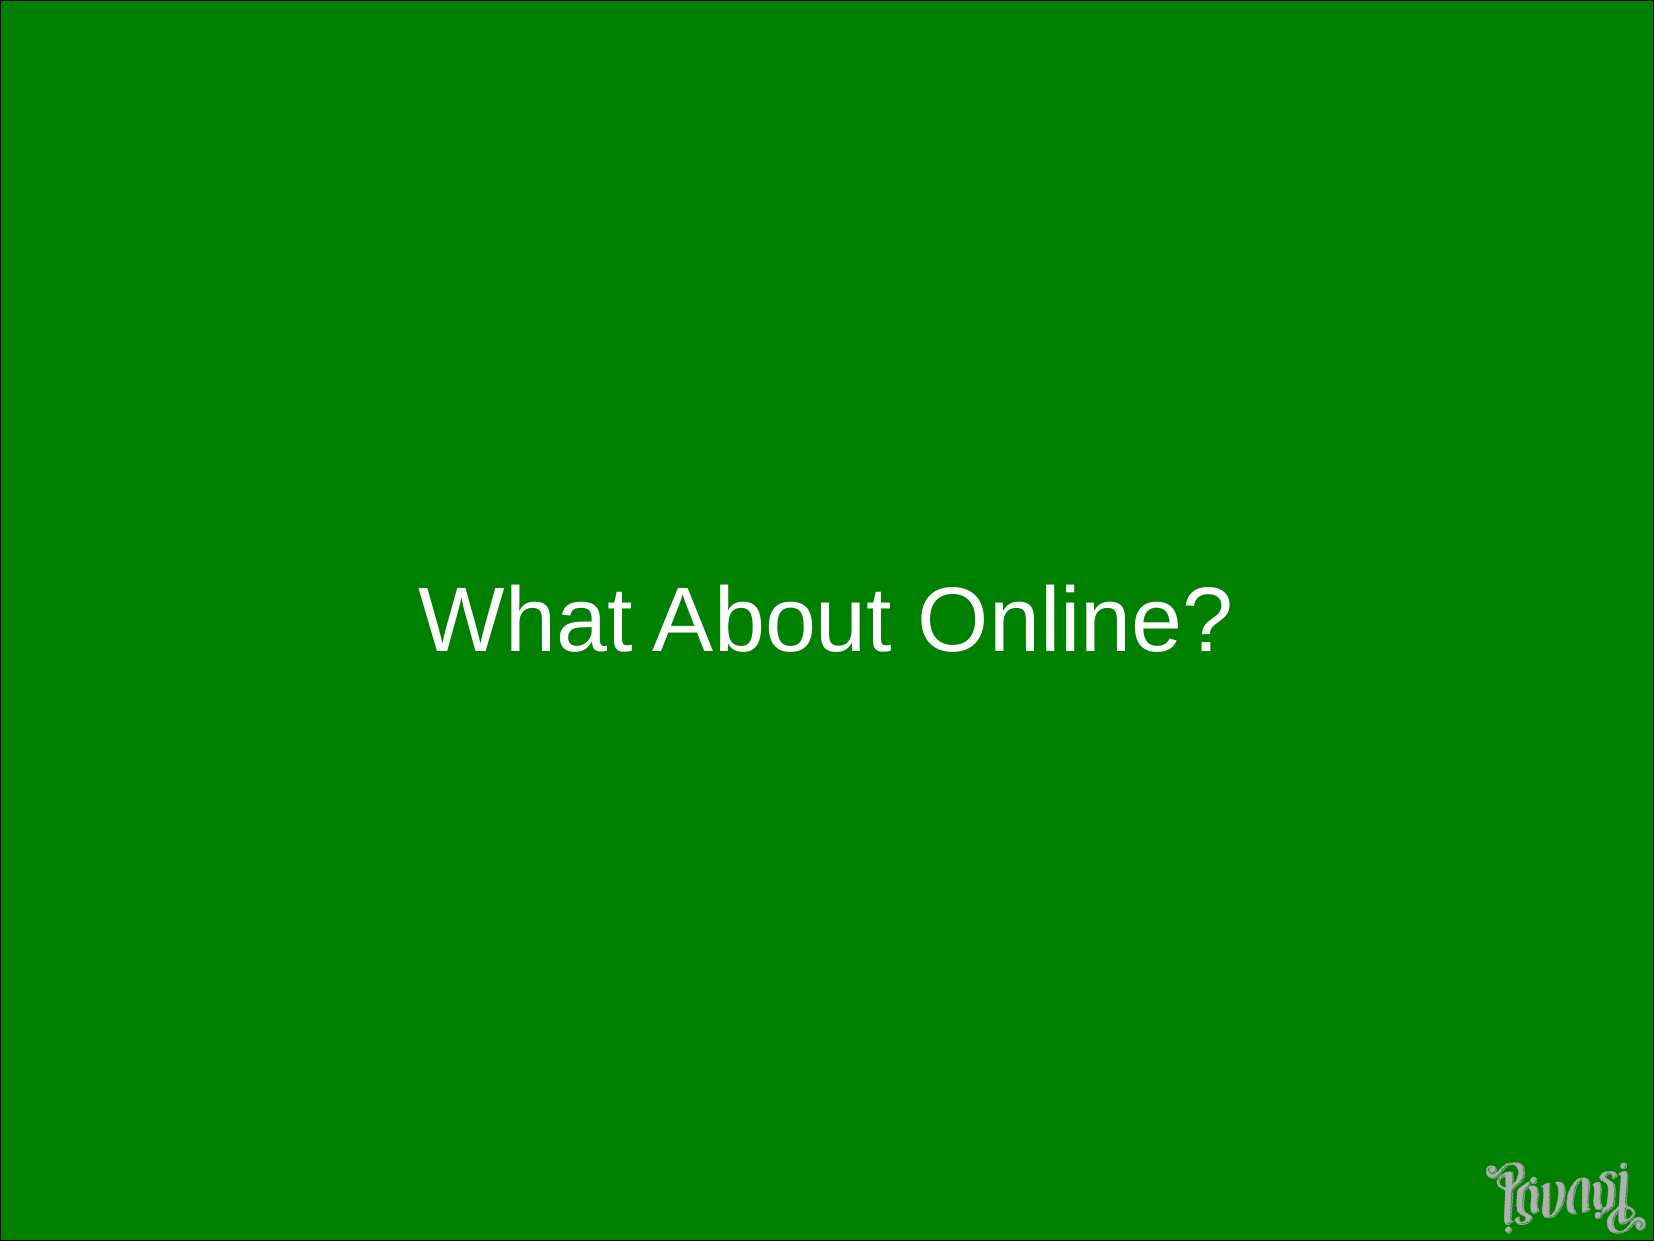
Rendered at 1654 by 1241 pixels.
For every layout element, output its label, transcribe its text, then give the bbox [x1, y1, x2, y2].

title What About Online? [0, 0, 1654, 1241]
picture [1484, 1147, 1648, 1241]
